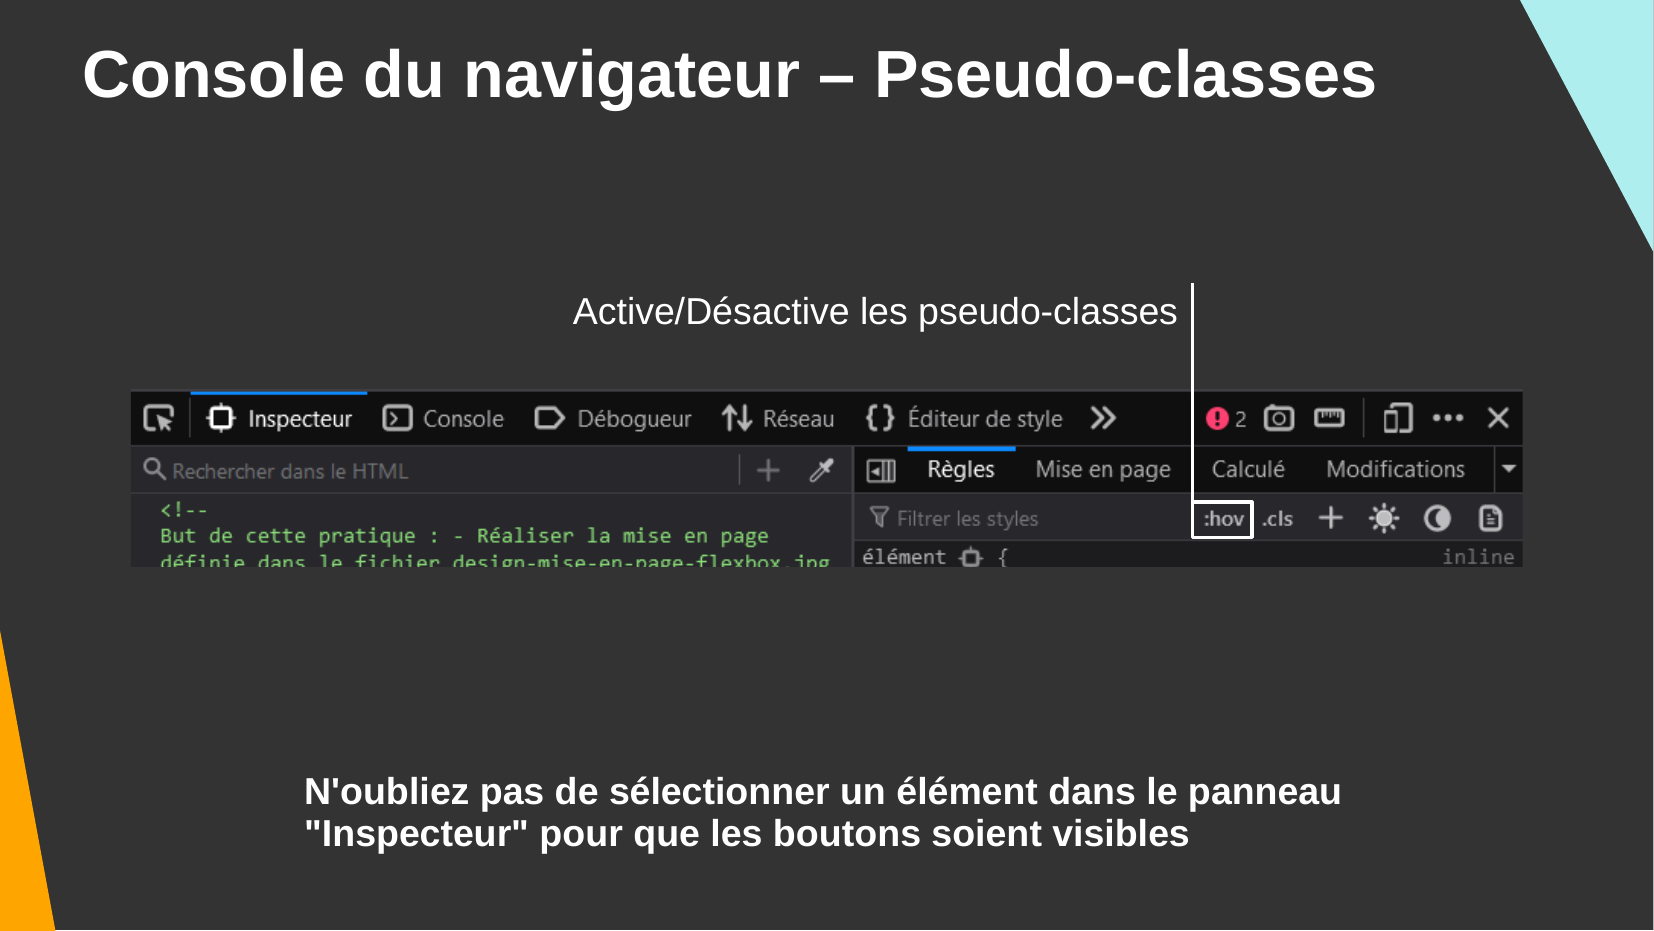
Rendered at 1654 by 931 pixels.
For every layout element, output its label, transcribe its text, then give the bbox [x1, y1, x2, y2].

text_box N'oubliez pas de sélectionner un élément dans le panneau "Inspecteur" pour que les boutons soient visibles [289, 763, 1365, 863]
title Console du navigateur – Pseudo-classes [82, 37, 1571, 114]
text_box [1520, 0, 1654, 254]
picture [130, 389, 1523, 567]
picture [1194, 504, 1250, 536]
text_box Active/Désactive les pseudo-classes [448, 283, 1191, 343]
text_box [0, 630, 56, 931]
